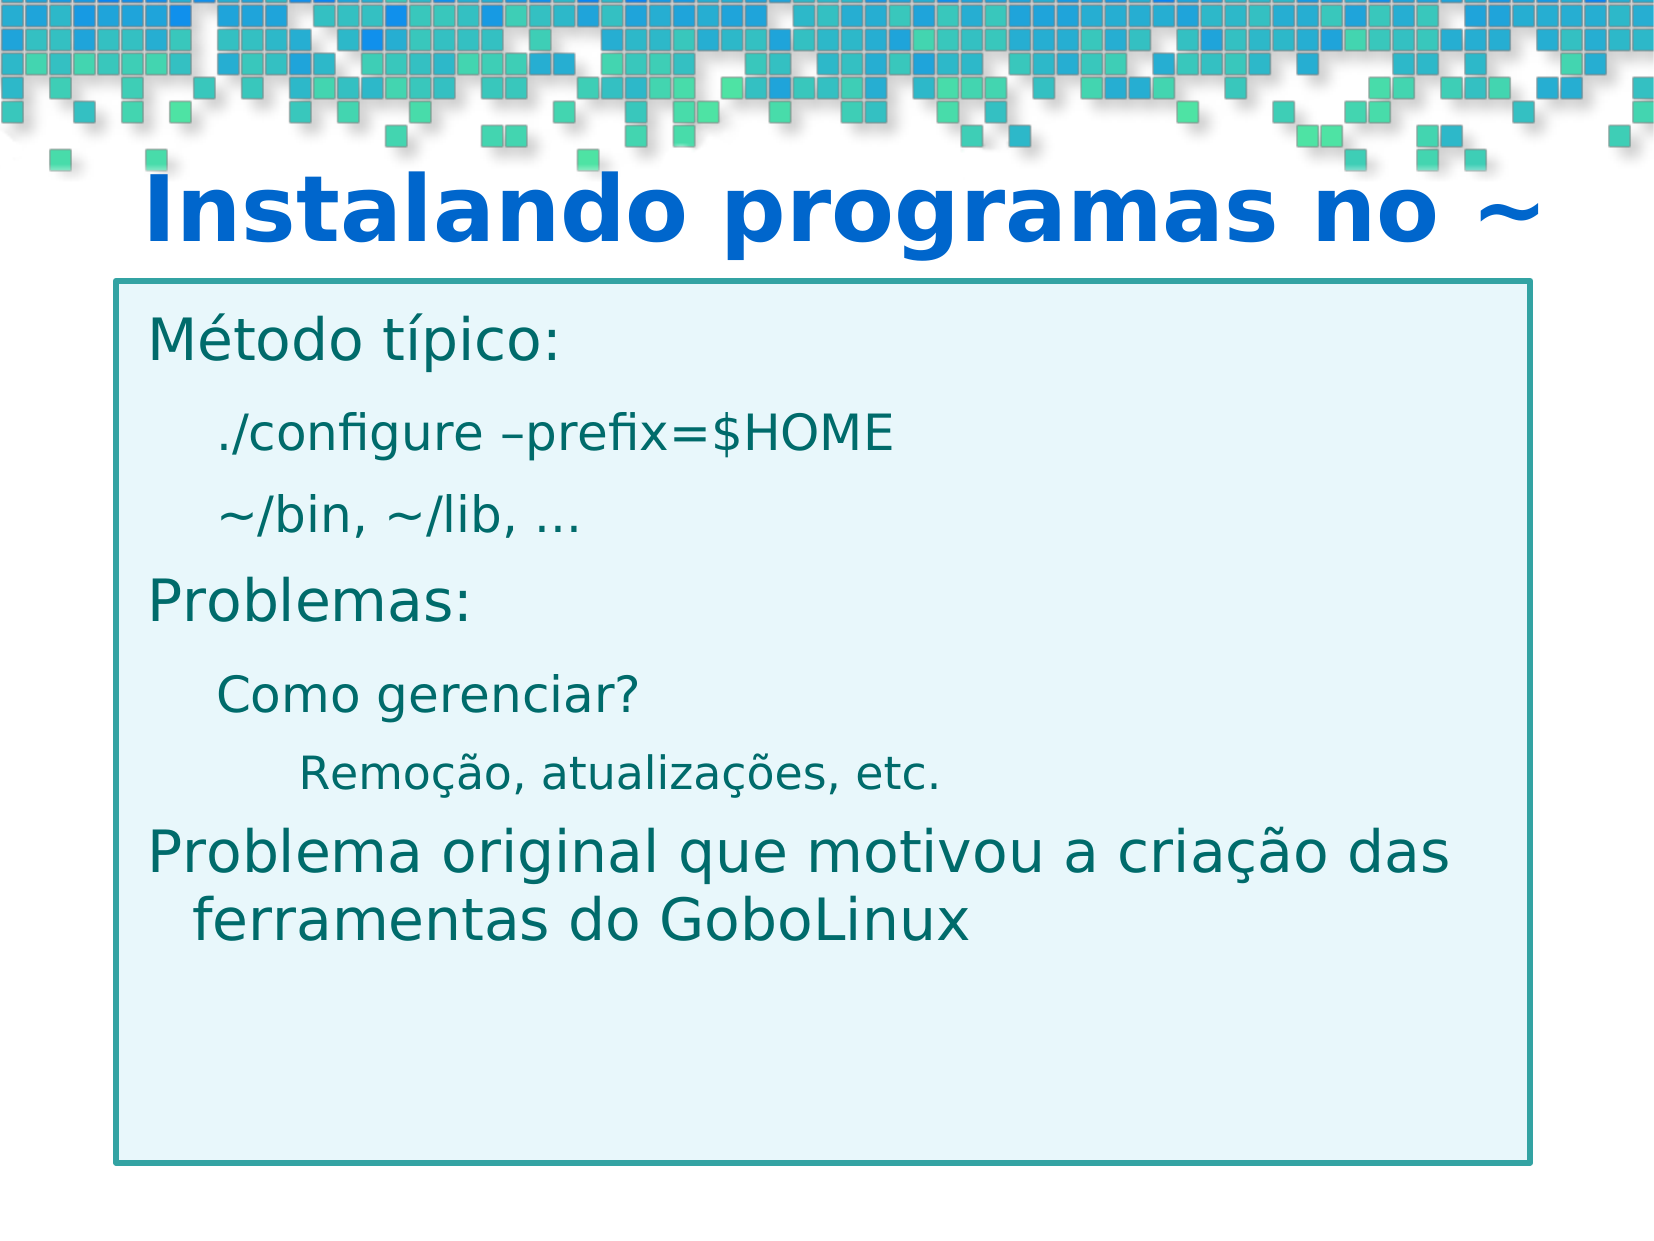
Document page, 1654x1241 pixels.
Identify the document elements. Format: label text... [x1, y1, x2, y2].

picture [0, 0, 1654, 185]
list Método típico: ./configure –prefix=$HOME ~/bin, ~/lib, ... Problemas: Como gerenciar? Remoção, atualizações, etc. Problema original que motivou a criação das ferramentas do GoboLinux [121, 306, 1534, 1160]
title Instalando programas no ~ [112, 132, 1581, 287]
